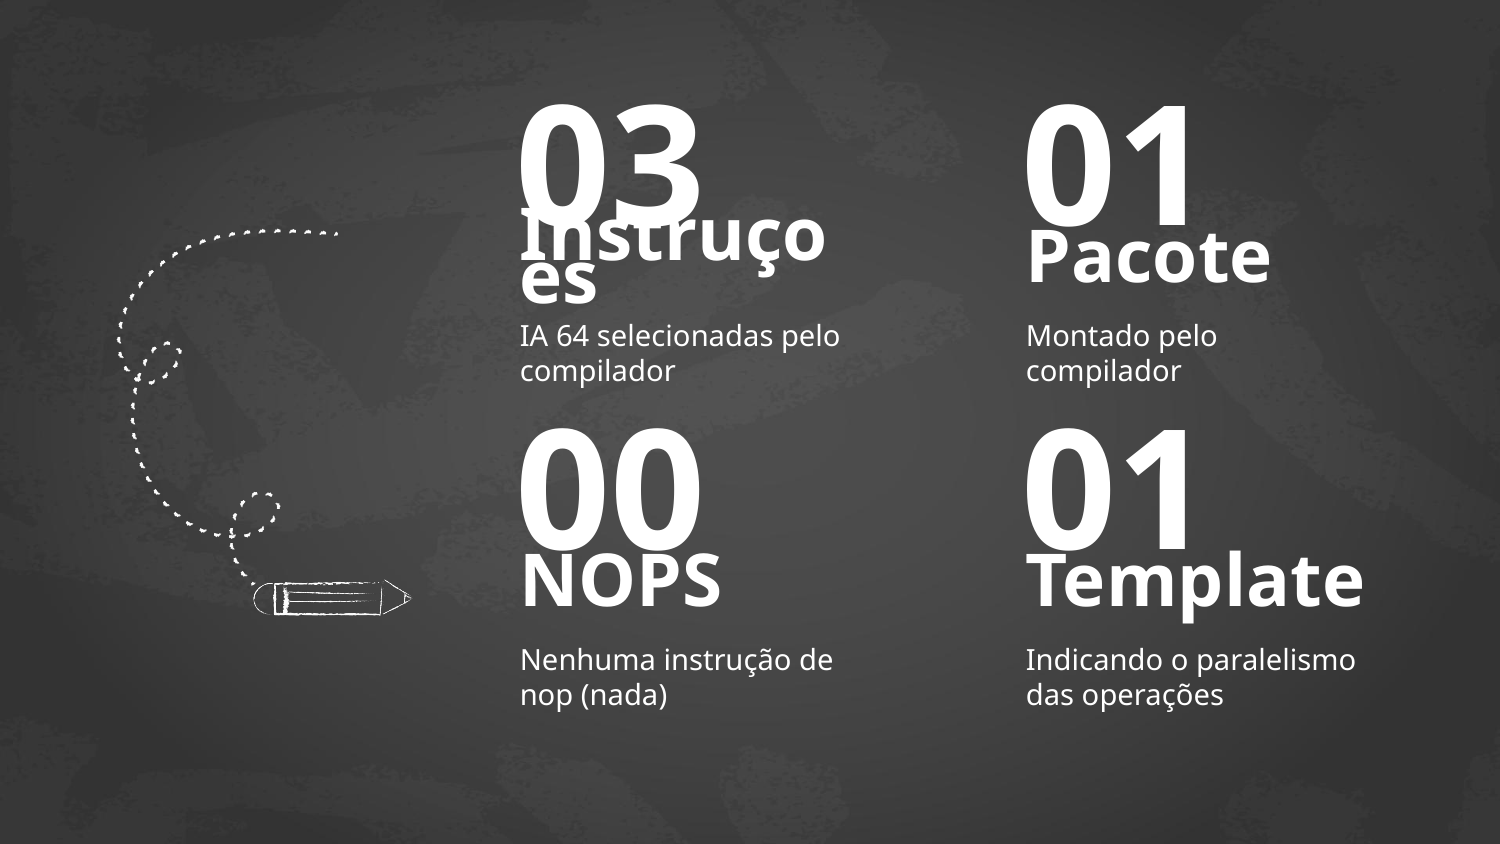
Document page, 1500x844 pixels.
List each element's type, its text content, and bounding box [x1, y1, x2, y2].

title 03 [500, 107, 881, 210]
subtitle NOPS [504, 560, 881, 626]
subtitle Instruçoes [504, 236, 881, 301]
subtitle Template [1010, 560, 1387, 626]
subtitle Montado pelo compilador [1010, 301, 1387, 412]
title 01 [1006, 431, 1387, 534]
subtitle Pacote [1010, 236, 1387, 301]
subtitle Nenhuma instrução de nop (nada) [504, 626, 881, 736]
title 00 [500, 431, 881, 534]
subtitle IA 64 selecionadas pelo compilador [504, 301, 881, 412]
subtitle Indicando o paralelismo das operações [1010, 626, 1387, 736]
title 01 [1006, 107, 1387, 210]
picture [0, 0, 1500, 844]
